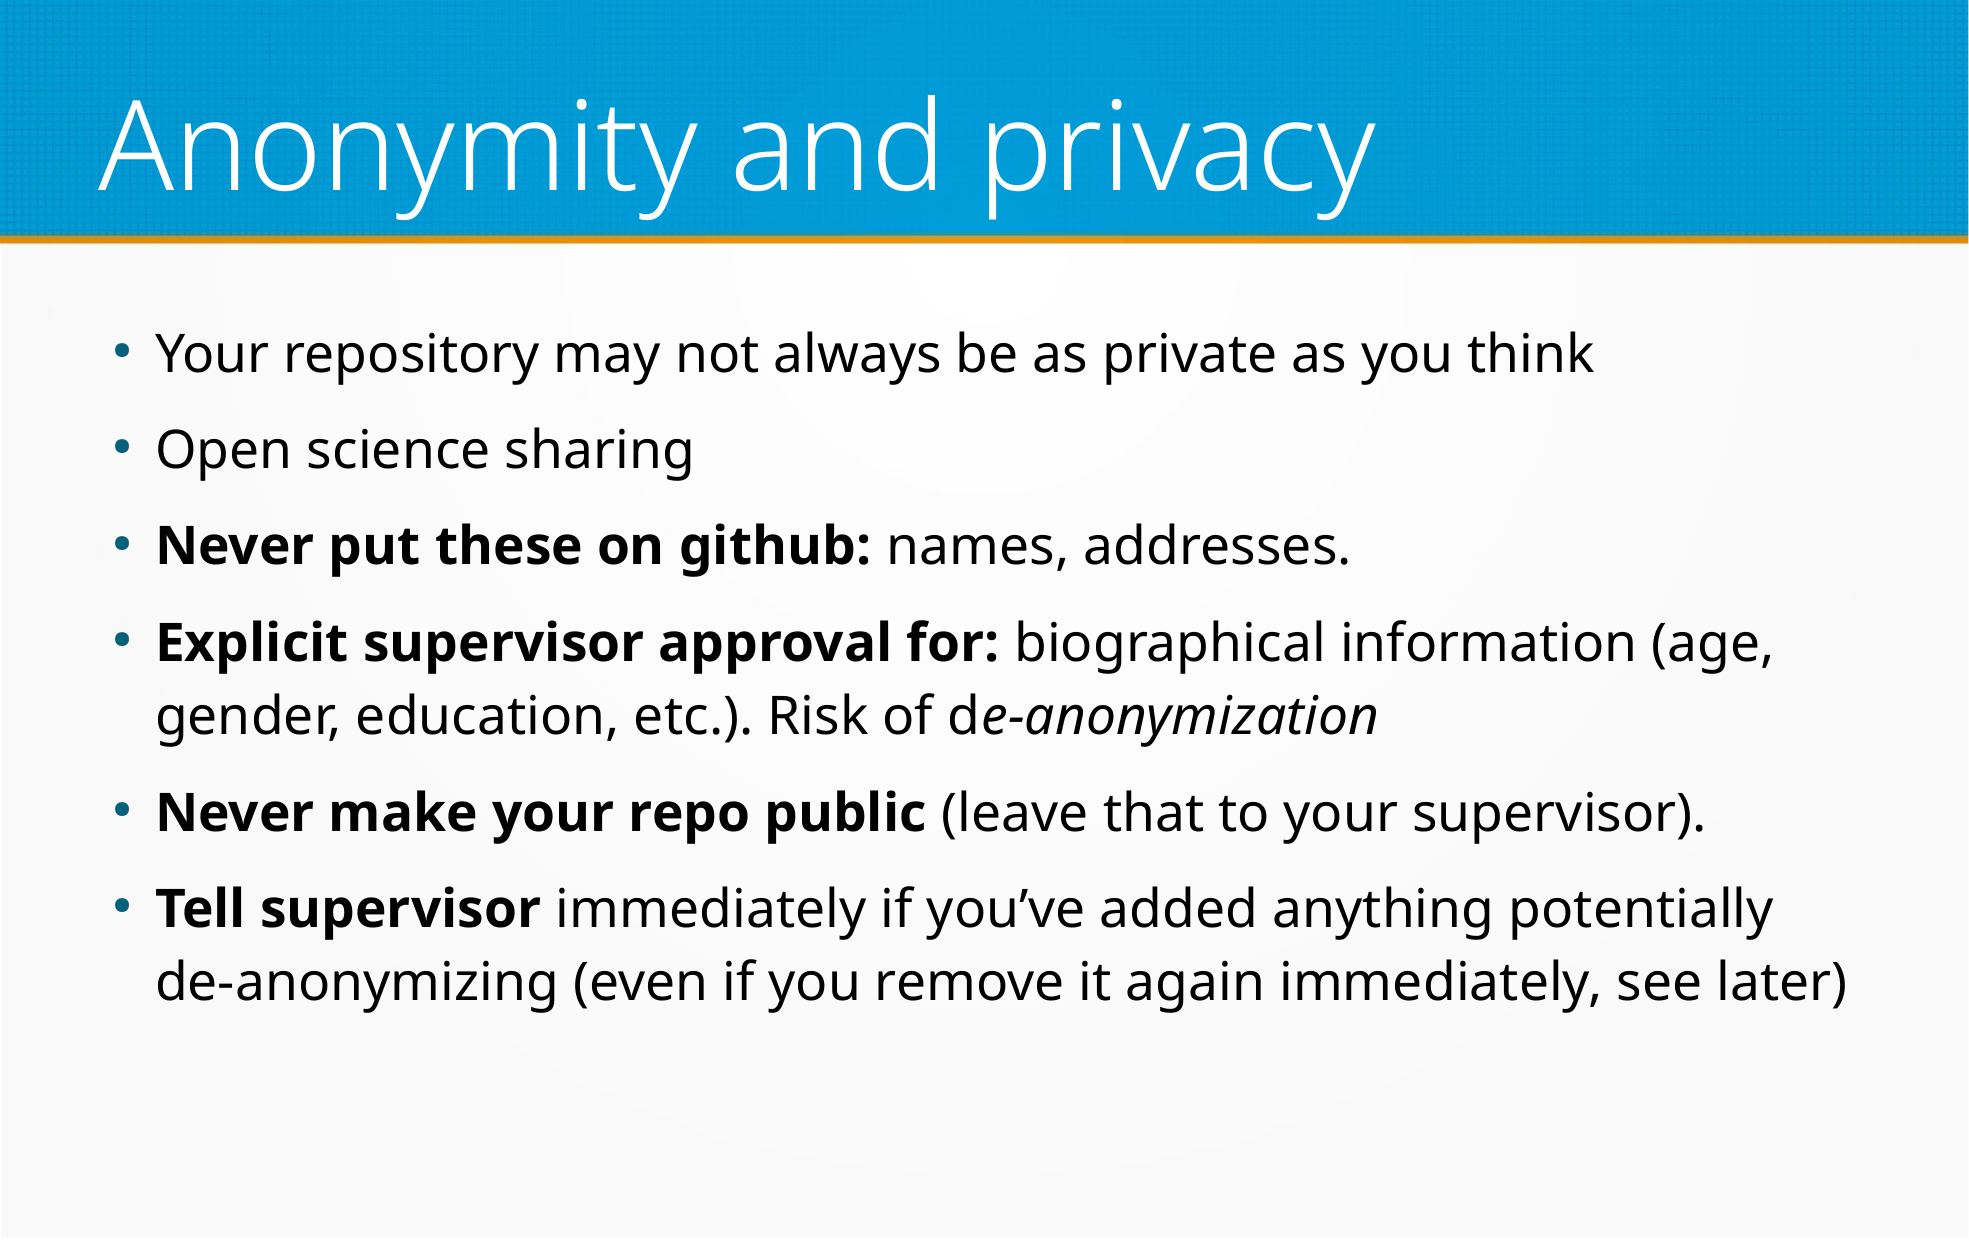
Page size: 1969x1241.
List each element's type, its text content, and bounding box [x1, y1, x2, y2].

title Anonymity and privacy [98, 19, 1870, 227]
picture [0, 233, 1969, 1241]
list Your repository may not always be as private as you think Open science sharing Never put these on github: names, addresses. Explicit supervisor approval for: biographical information (age, gender, education, etc.). Risk of de-anonymization Never make your repo public (leave that to your supervisor). Tell supervisor immediately if you’ve added anything potentially de-anonymizing (even if you remove it again immediately, see later) [98, 315, 1861, 1081]
